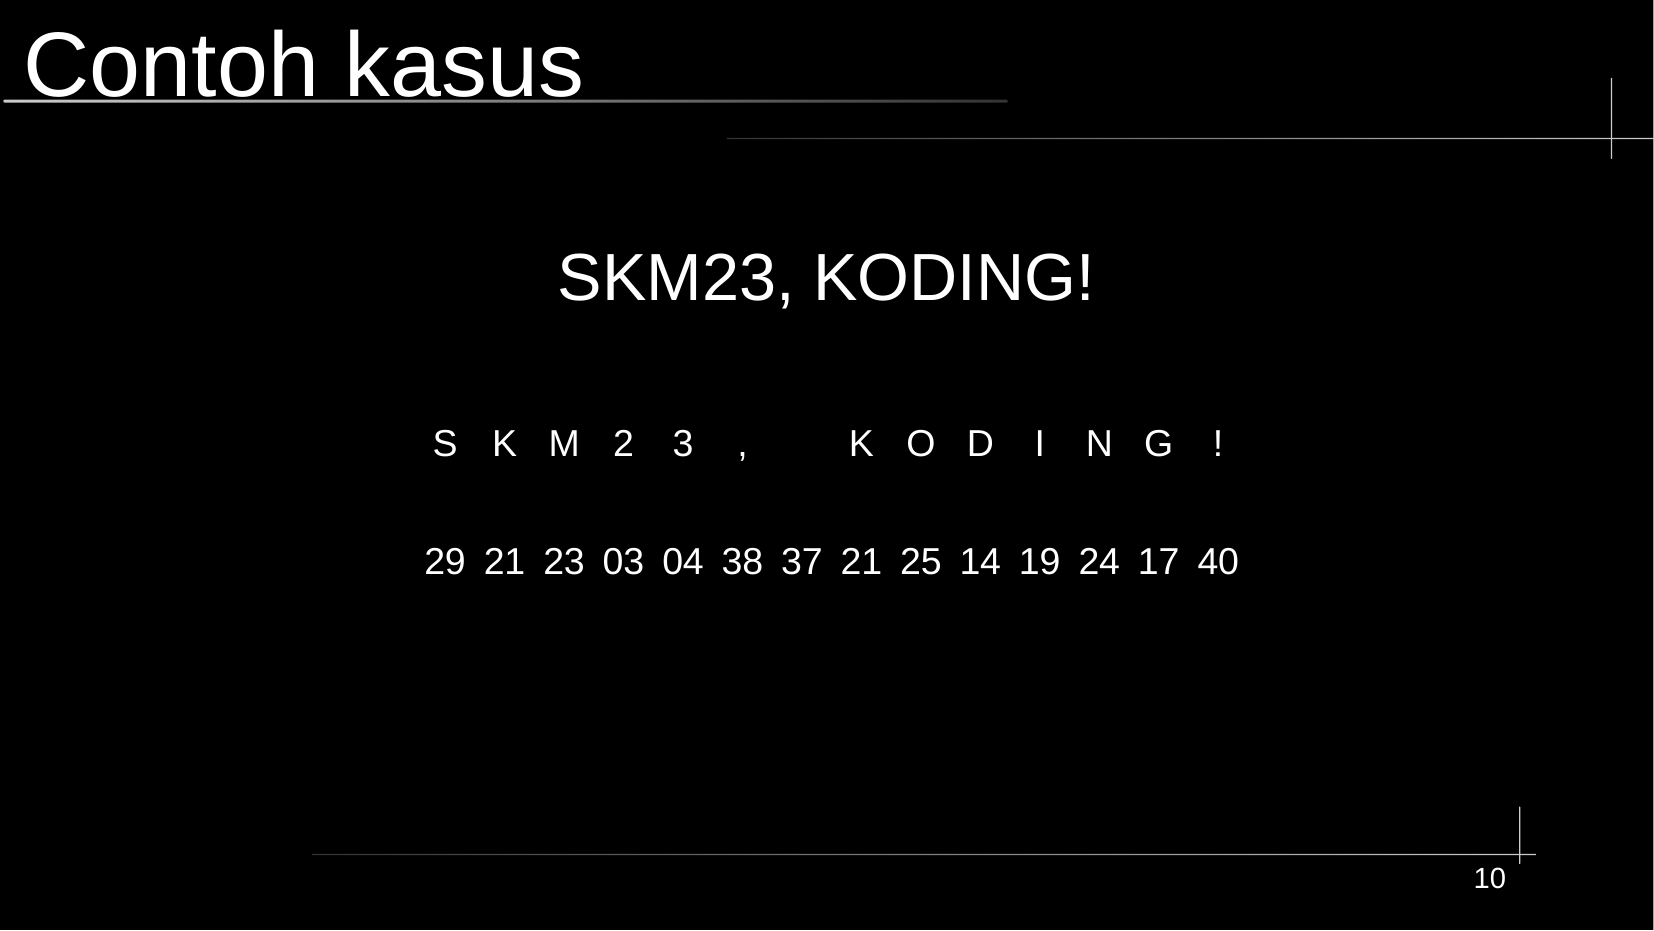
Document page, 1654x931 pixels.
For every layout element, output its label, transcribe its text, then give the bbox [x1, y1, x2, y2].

title Contoh kasus [23, 11, 1589, 119]
table_header 3 [654, 385, 712, 502]
table_cell 24 [1070, 503, 1128, 620]
table_cell 37 [773, 503, 831, 620]
table_header G [1130, 385, 1188, 502]
table_cell 03 [594, 503, 653, 620]
table_header D [951, 385, 1010, 502]
table_cell 25 [892, 503, 950, 620]
table_header [773, 385, 831, 502]
table_header O [892, 385, 950, 502]
table_header S [416, 385, 474, 502]
table_cell 29 [416, 503, 474, 620]
table_header 2 [594, 385, 653, 502]
table_cell 17 [1130, 503, 1188, 620]
table_header , [713, 385, 772, 502]
table_header N [1070, 385, 1128, 502]
table_cell 21 [475, 503, 534, 620]
table_cell 21 [832, 503, 891, 620]
table_cell 38 [713, 503, 772, 620]
table_cell 04 [654, 503, 712, 620]
table_header K [475, 385, 534, 502]
table_cell 40 [1189, 503, 1247, 620]
table_header K [832, 385, 891, 502]
table_header ! [1189, 385, 1247, 502]
text_box SKM23, KODING! [82, 217, 1571, 338]
table_cell 14 [951, 503, 1010, 620]
table_cell 23 [535, 503, 593, 620]
table_cell 19 [1011, 503, 1069, 620]
table_header I [1011, 385, 1069, 502]
table_header M [535, 385, 593, 502]
